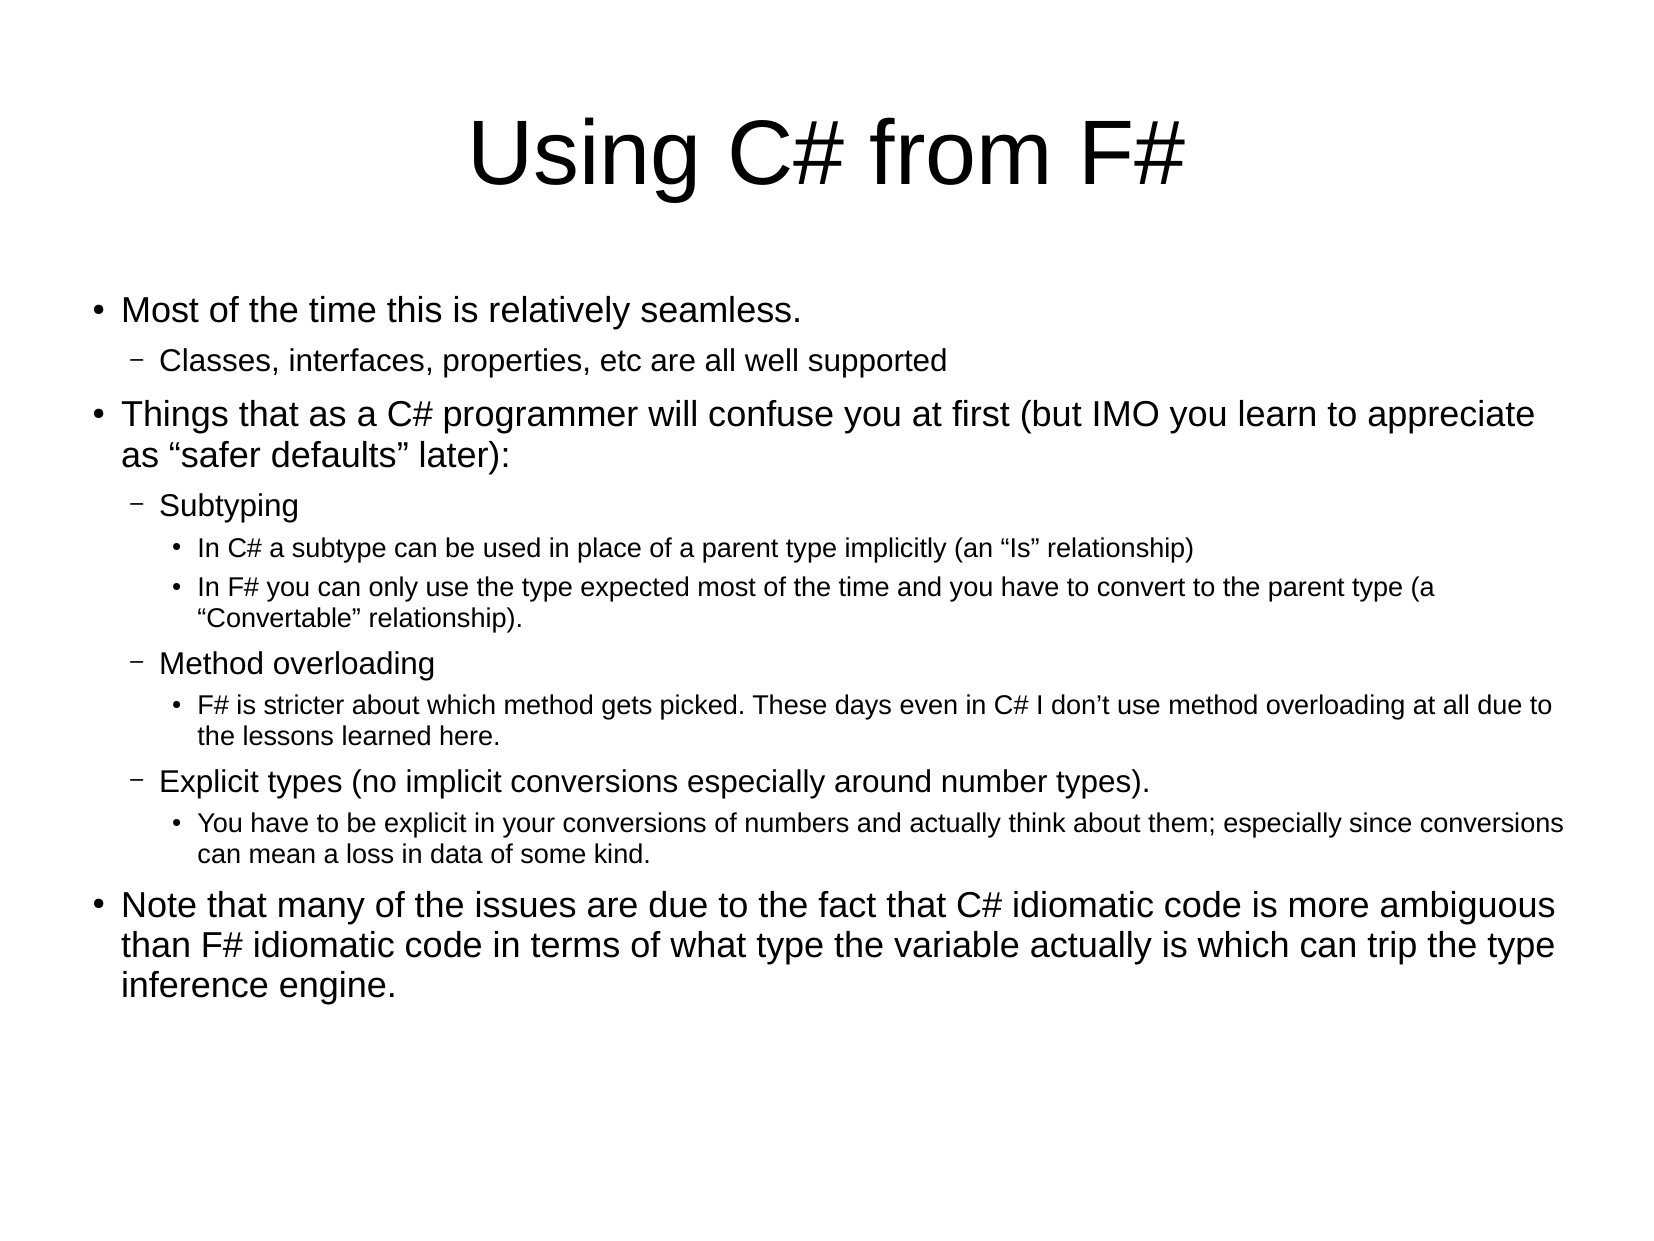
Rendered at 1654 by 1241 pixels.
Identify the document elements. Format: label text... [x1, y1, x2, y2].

list Most of the time this is relatively seamless. Classes, interfaces, properties, etc are all well supported Things that as a C# programmer will confuse you at first (but IMO you learn to appreciate as “safer defaults” later): Subtyping In C# a subtype can be used in place of a parent type implicitly (an “Is” relationship) In F# you can only use the type expected most of the time and you have to convert to the parent type (a “Convertable” relationship). Method overloading F# is stricter about which method gets picked. These days even in C# I don’t use method overloading at all due to the lessons learned here. Explicit types (no implicit conversions especially around number types). You have to be explicit in your conversions of numbers and actually think about them; especially since conversions can mean a loss in data of some kind. Note that many of the issues are due to the fact that C# idiomatic code is more ambiguous than F# idiomatic code in terms of what type the variable actually is which can trip the type inference engine. [82, 290, 1571, 1010]
title Using C# from F# [82, 49, 1571, 257]
